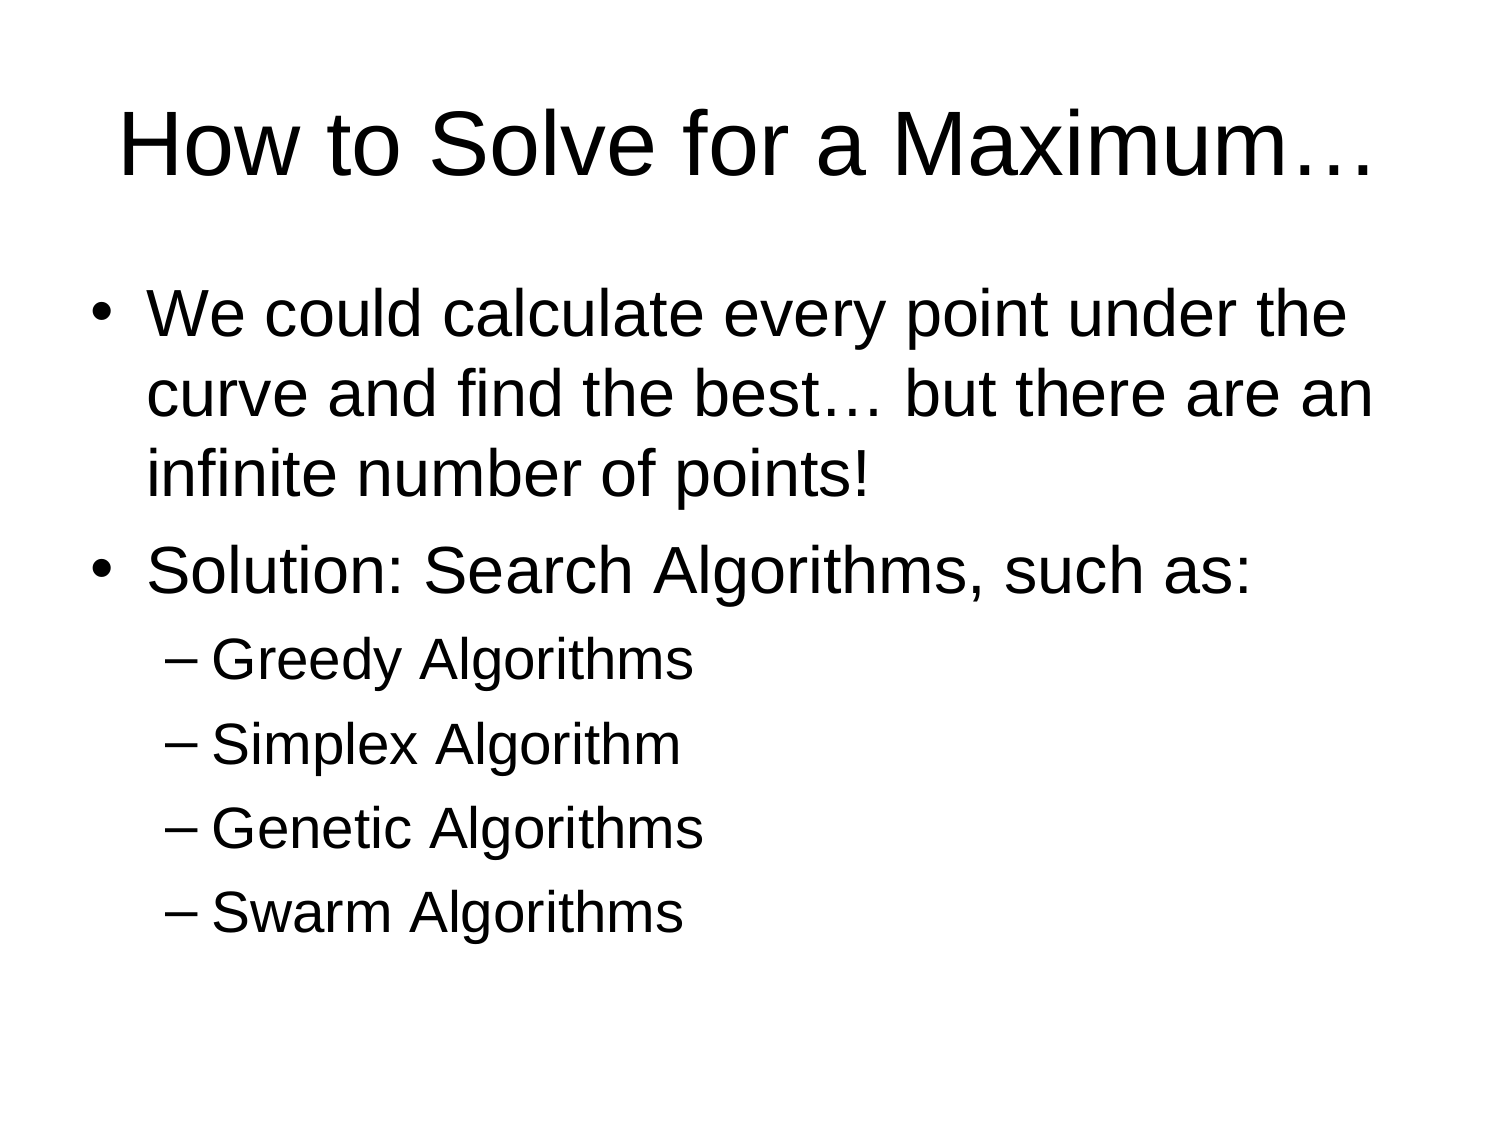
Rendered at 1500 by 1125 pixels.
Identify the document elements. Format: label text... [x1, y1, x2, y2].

title How to Solve for a Maximum… [75, 45, 1426, 233]
list We could calculate every point under the curve and find the best… but there are an infinite number of points! Solution: Search Algorithms, such as: Greedy Algorithms Simplex Algorithm Genetic Algorithms Swarm Algorithms [75, 262, 1426, 1005]
